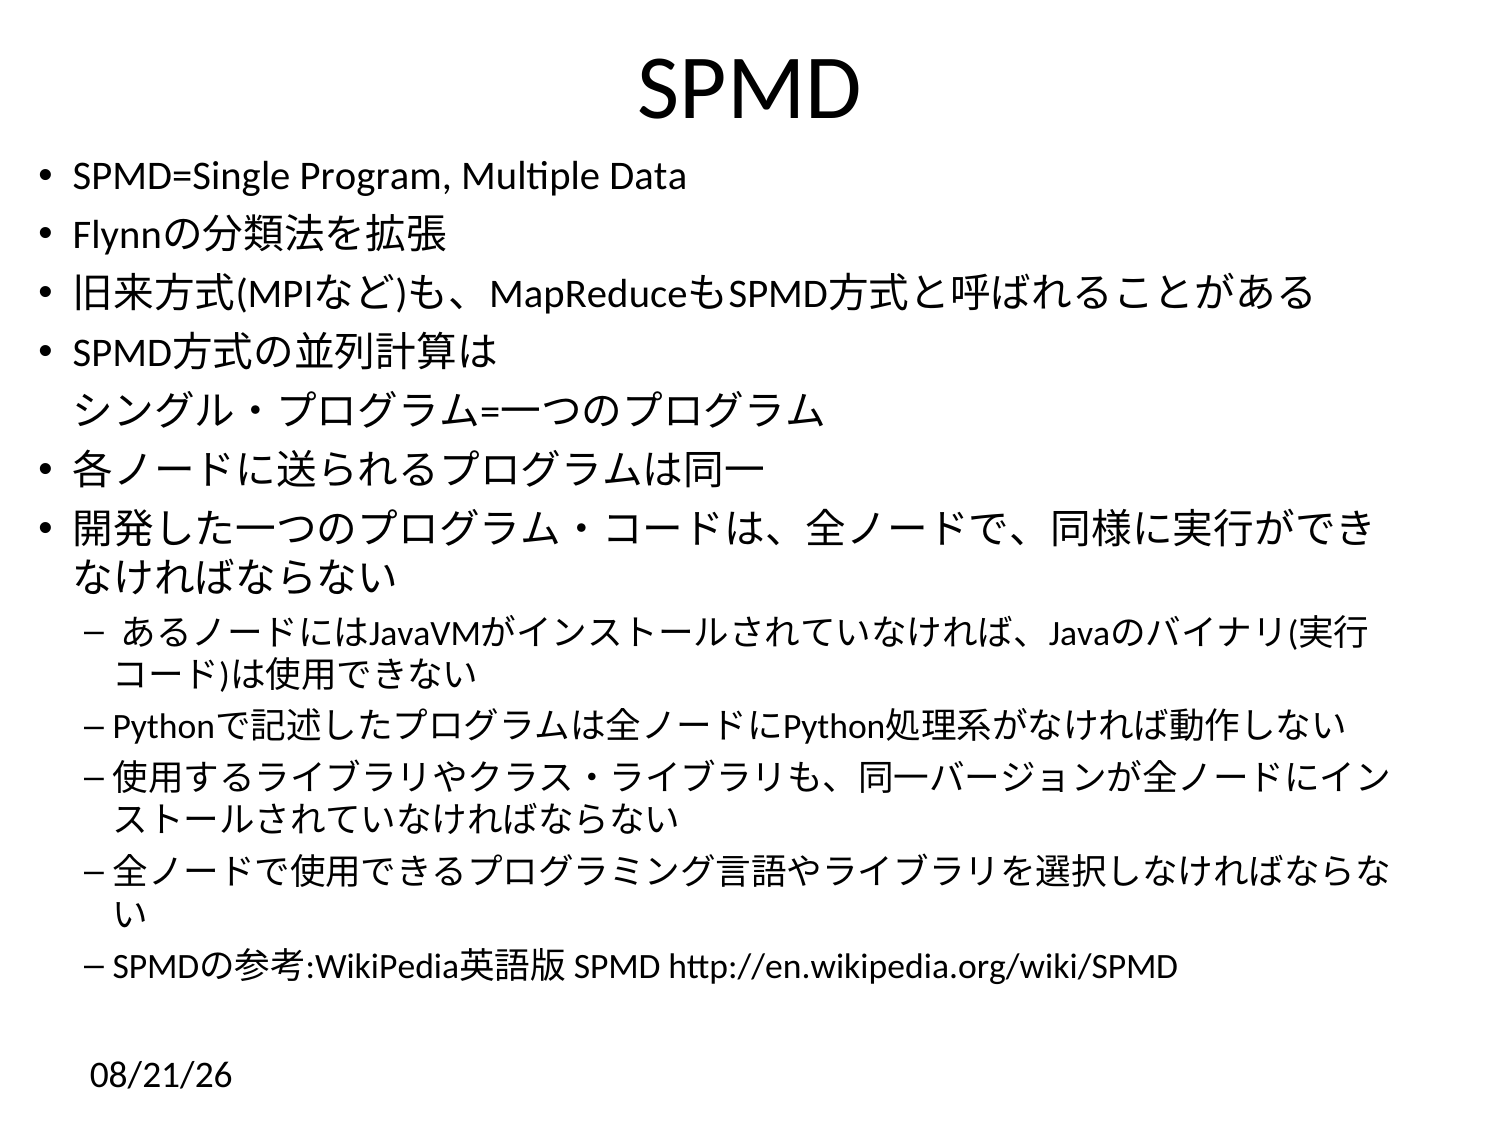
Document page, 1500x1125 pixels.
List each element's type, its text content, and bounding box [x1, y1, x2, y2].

title SPMD [75, 18, 1426, 141]
list SPMD=Single Program, Multiple Data Flynnの分類法を拡張 旧来方式(MPIなど)も、MapReduceもSPMD方式と呼ばれることがある SPMD方式の並列計算は シングル・プログラム=一つのプログラム 各ノードに送られるプログラムは同一 開発した一つのプログラム・コードは、全ノードで、同様に実行ができなければならない あるノードにはJavaVMがインストールされていなければ、Javaのバイナリ(実行コード)は使用できない Pythonで記述したプログラムは全ノードにPython処理系がなければ動作しない 使用するライブラリやクラス・ライブラリも、同一バージョンが全ノードにインストールされていなければならない 全ノードで使用できるプログラミング言語やライブラリを選択しなければならない SPMDの参考:WikiPedia英語版 SPMD http://en.wikipedia.org/wiki/SPMD [23, 141, 1426, 1006]
